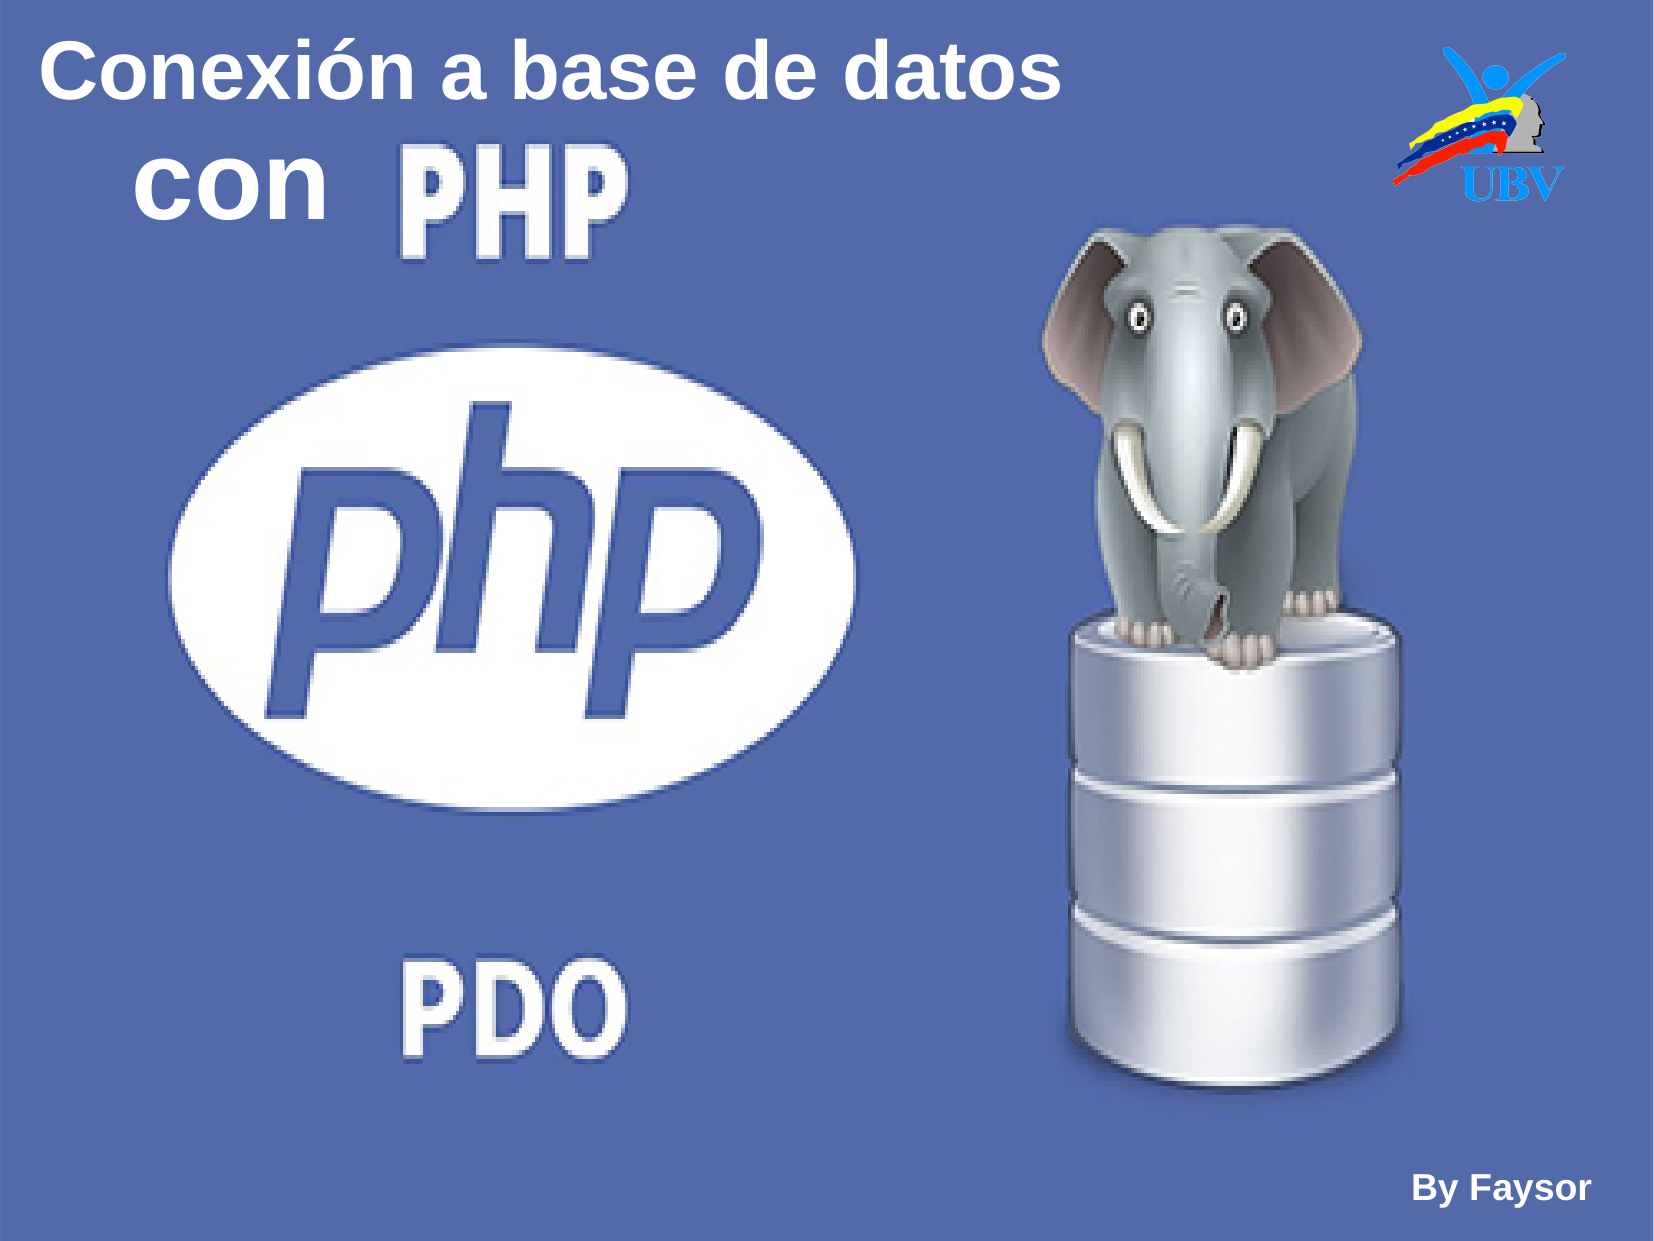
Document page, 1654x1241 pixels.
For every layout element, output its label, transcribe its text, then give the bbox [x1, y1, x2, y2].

text_box By Faysor [1396, 1158, 1607, 1217]
text_box Conexión a base de datos con [23, 16, 1102, 251]
picture [0, 0, 1654, 1241]
